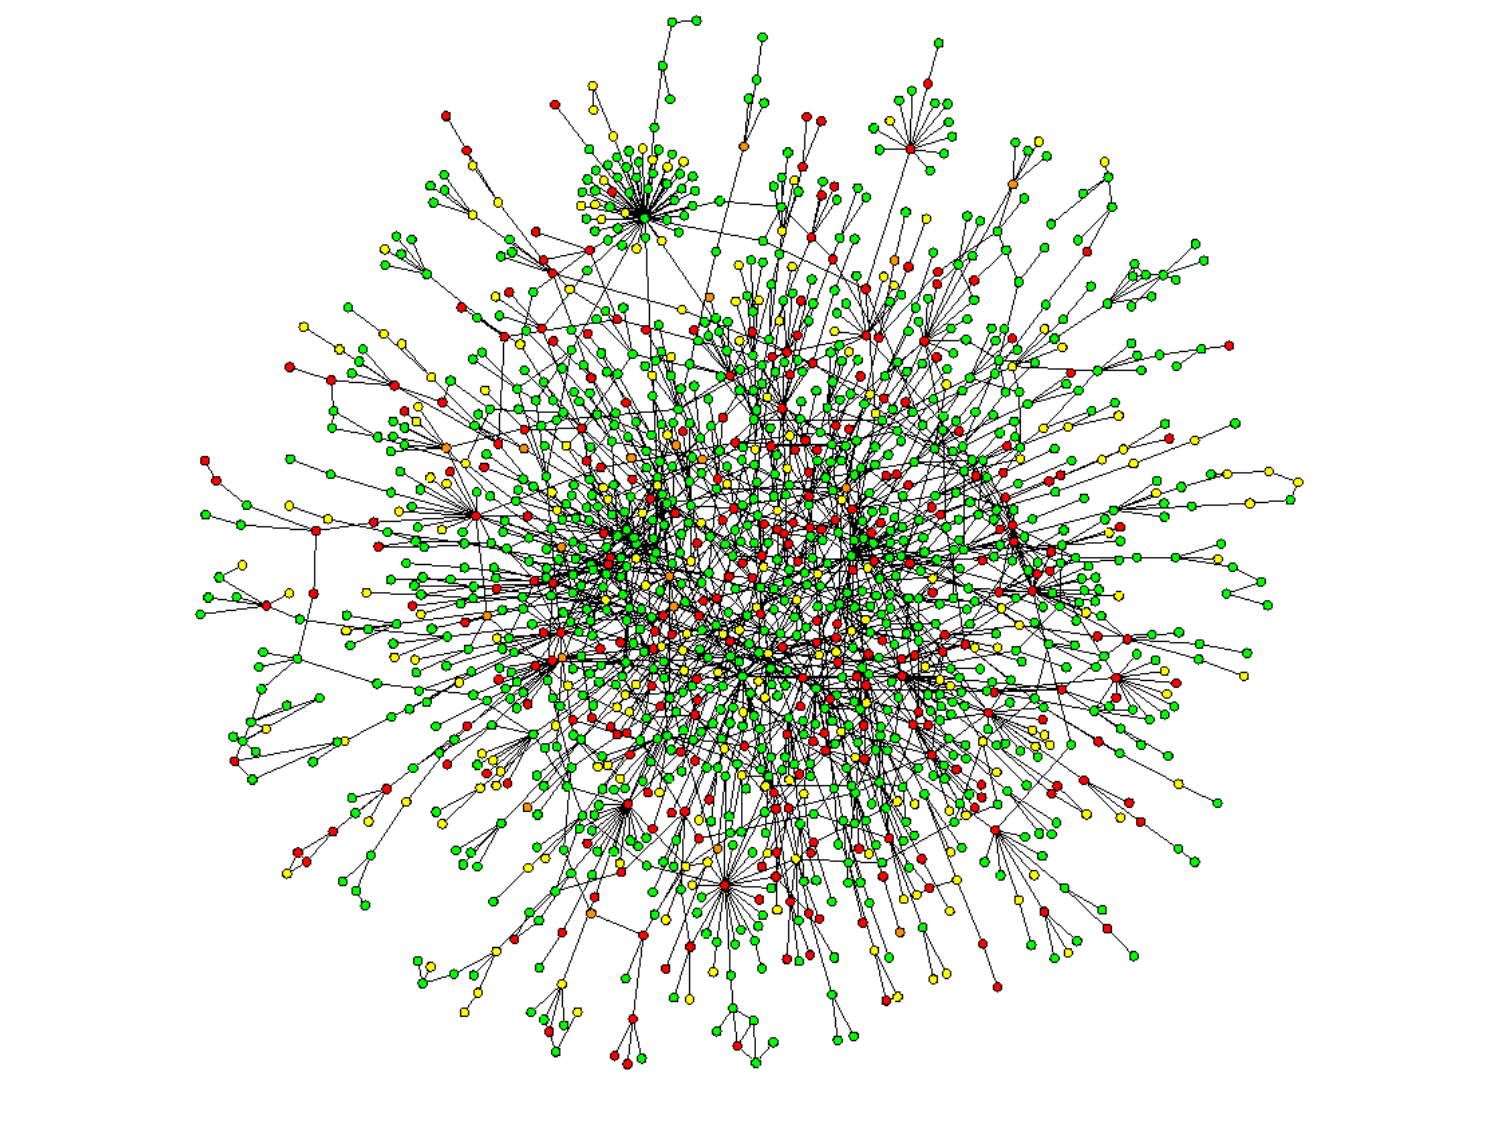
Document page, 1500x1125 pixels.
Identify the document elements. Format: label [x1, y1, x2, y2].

picture [187, 0, 1305, 1125]
